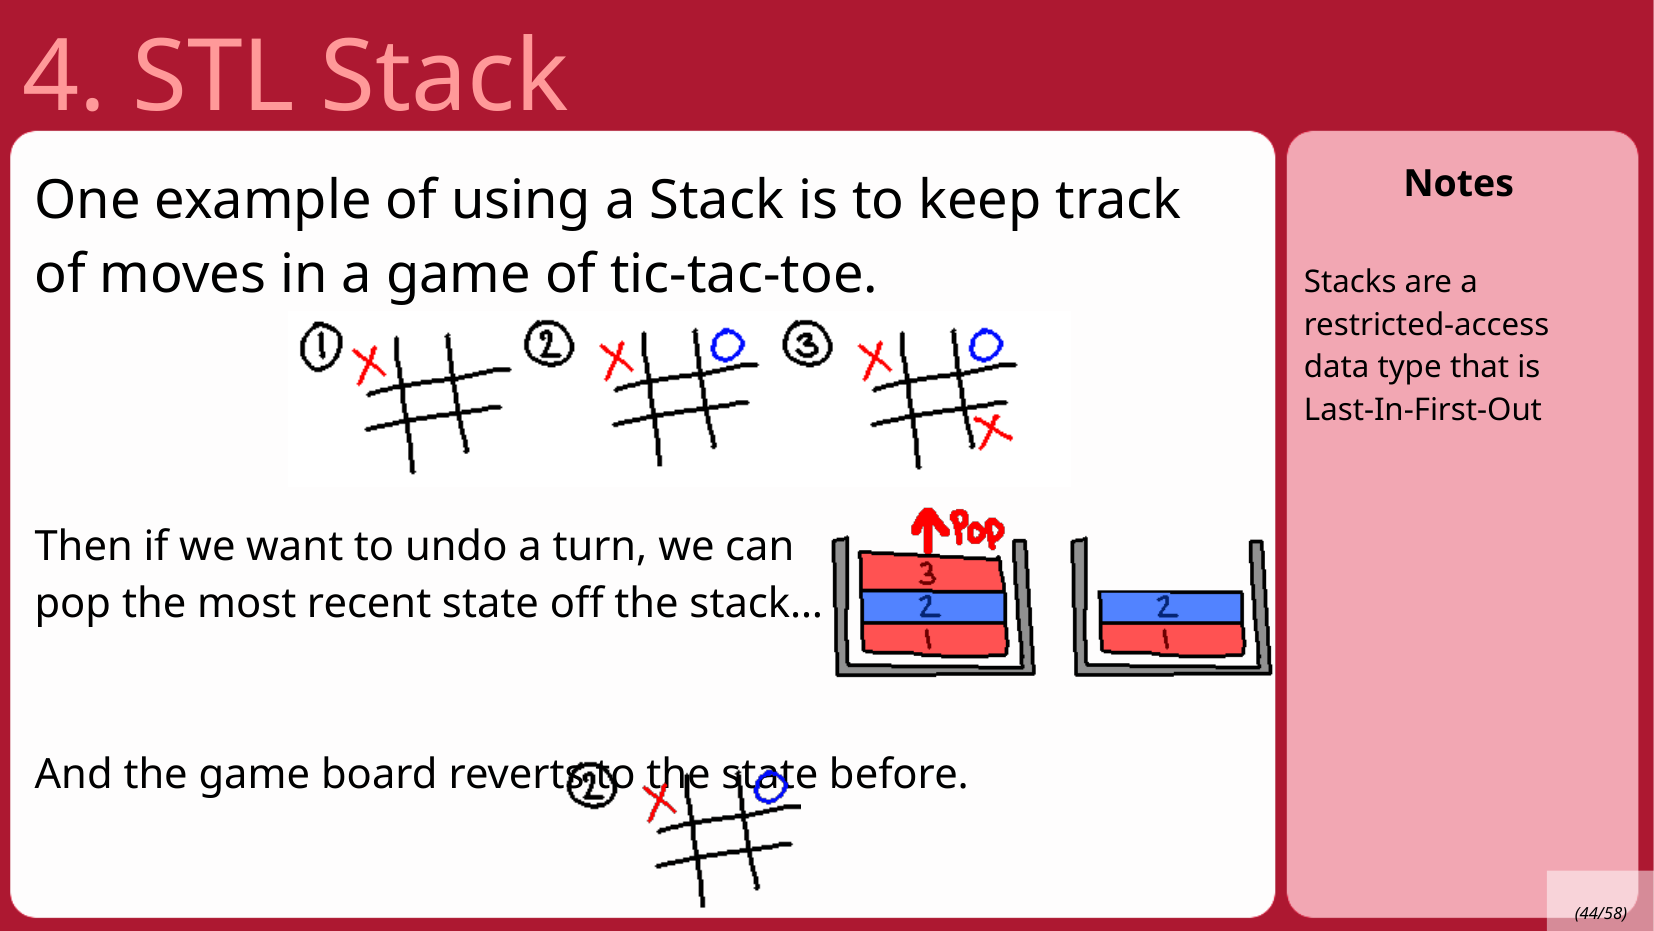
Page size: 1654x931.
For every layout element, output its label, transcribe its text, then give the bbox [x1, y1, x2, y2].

text_box Then if we want to undo a turn, we can pop the most recent state off the stack… And the game board reverts to the state before. [34, 515, 1248, 751]
text_box (<number>/58) [1546, 877, 1654, 931]
title 4. STL Stack [22, 7, 1511, 136]
text_box One example of using a Stack is to keep track of moves in a game of tic-tac-toe. [34, 160, 1248, 287]
picture [0, 0, 1654, 931]
text_box Notes Stacks are a restricted-access data type that is Last-In-First-Out [1289, 149, 1629, 390]
